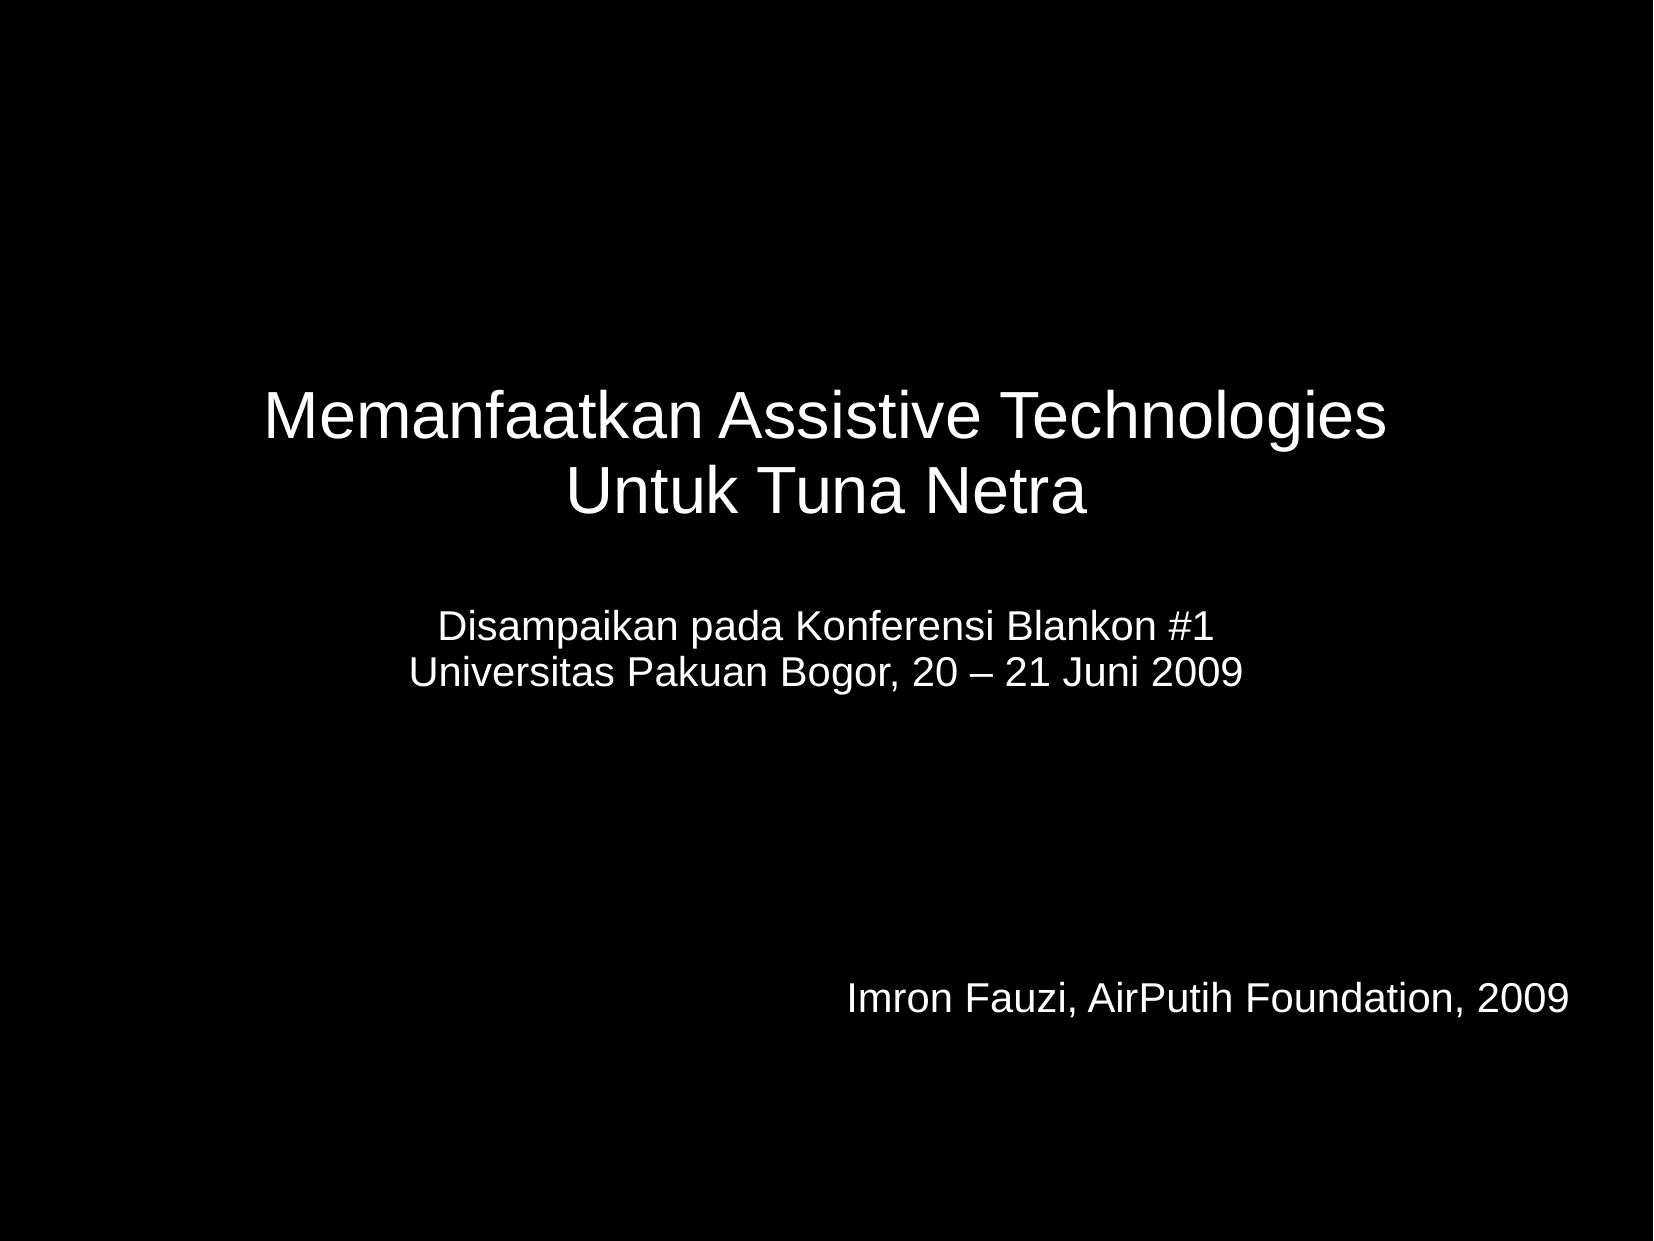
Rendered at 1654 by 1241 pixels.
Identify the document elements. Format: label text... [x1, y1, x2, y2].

text_box Memanfaatkan Assistive Technologies Untuk Tuna Netra Disampaikan pada Konferensi Blankon #1 Universitas Pakuan Bogor, 20 – 21 Juni 2009 Imron Fauzi, AirPutih Foundation, 2009 [82, 297, 1571, 1102]
